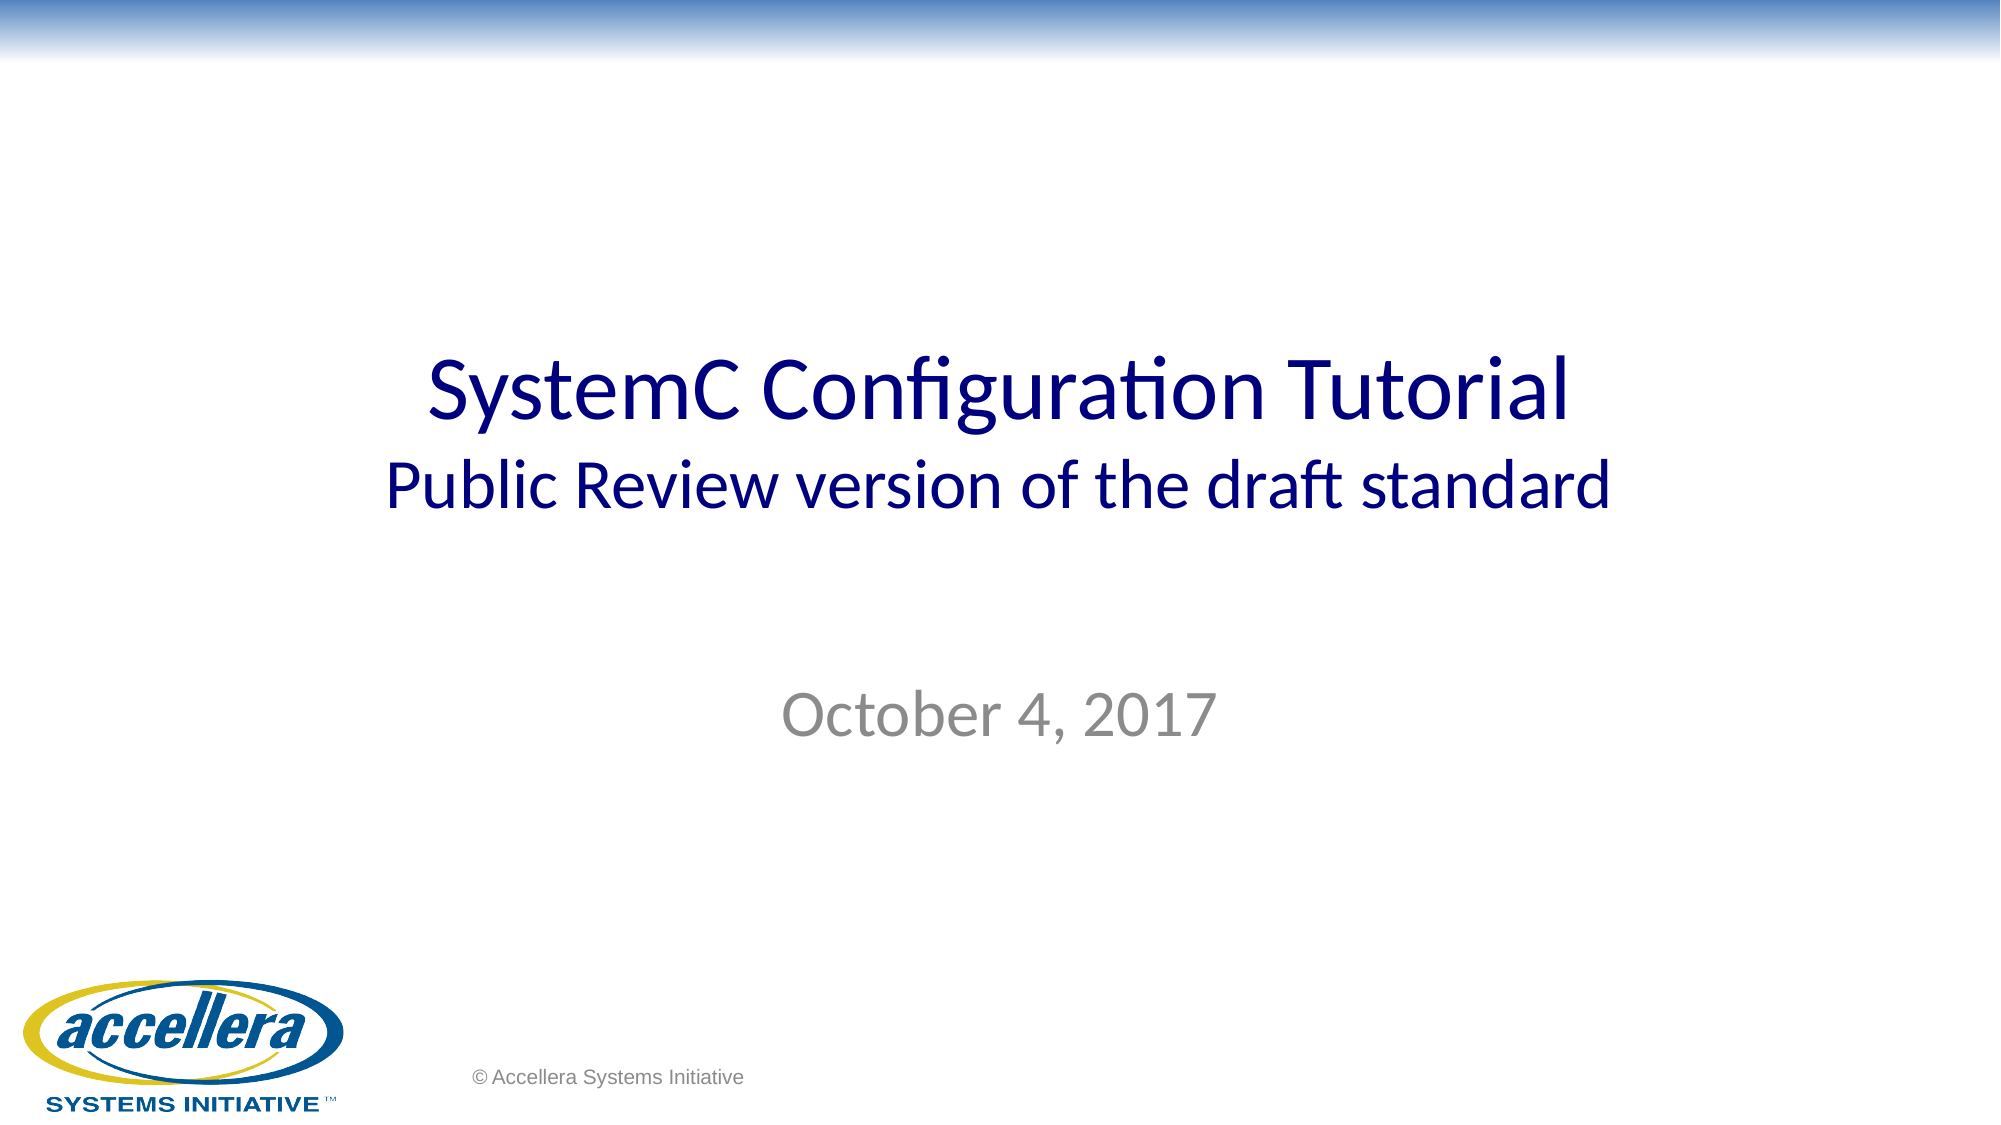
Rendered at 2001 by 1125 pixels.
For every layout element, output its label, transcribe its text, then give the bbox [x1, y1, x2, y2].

subtitle October 4, 2017 [362, 662, 1638, 854]
picture [23, 979, 344, 1112]
title SystemC Configuration Tutorial Public Review version of the draft standard [362, 243, 1638, 607]
